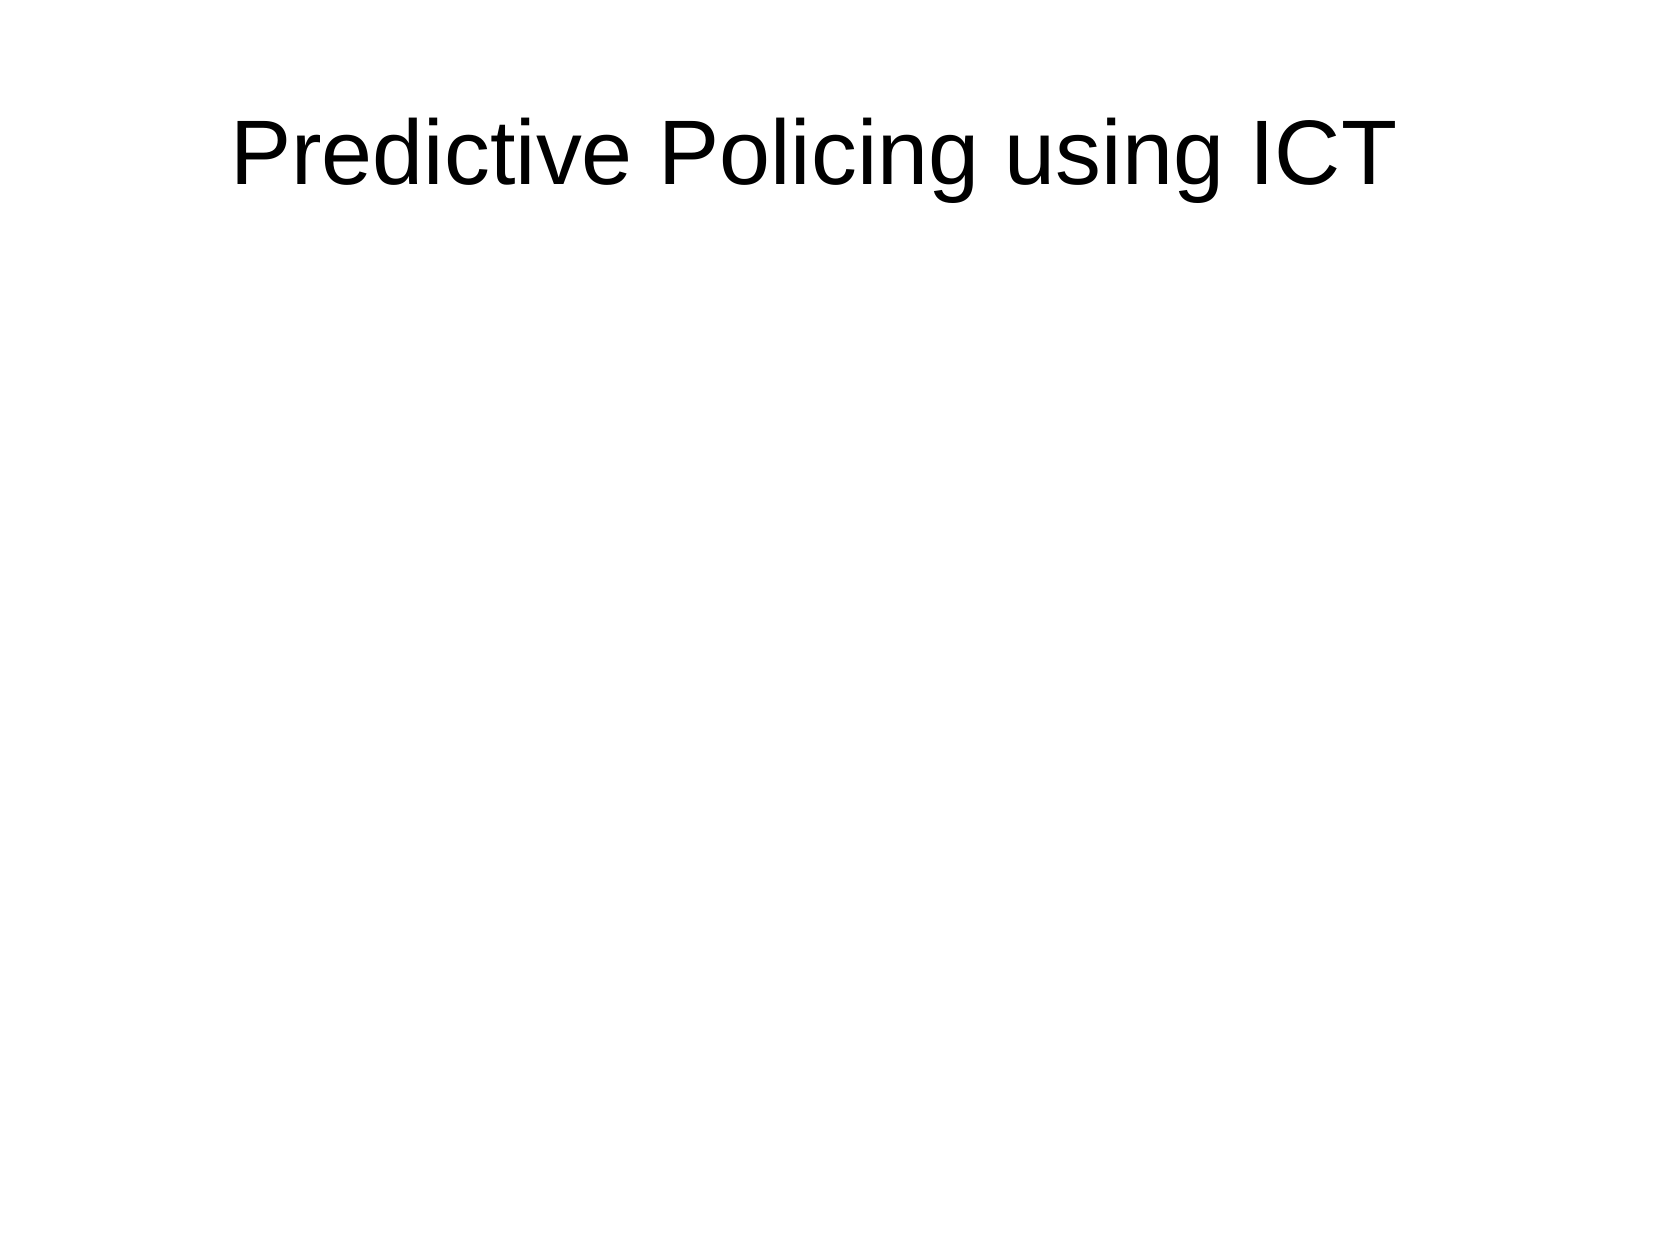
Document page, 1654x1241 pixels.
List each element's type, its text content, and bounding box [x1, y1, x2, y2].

title Predictive Policing using ICT [82, 49, 1571, 257]
